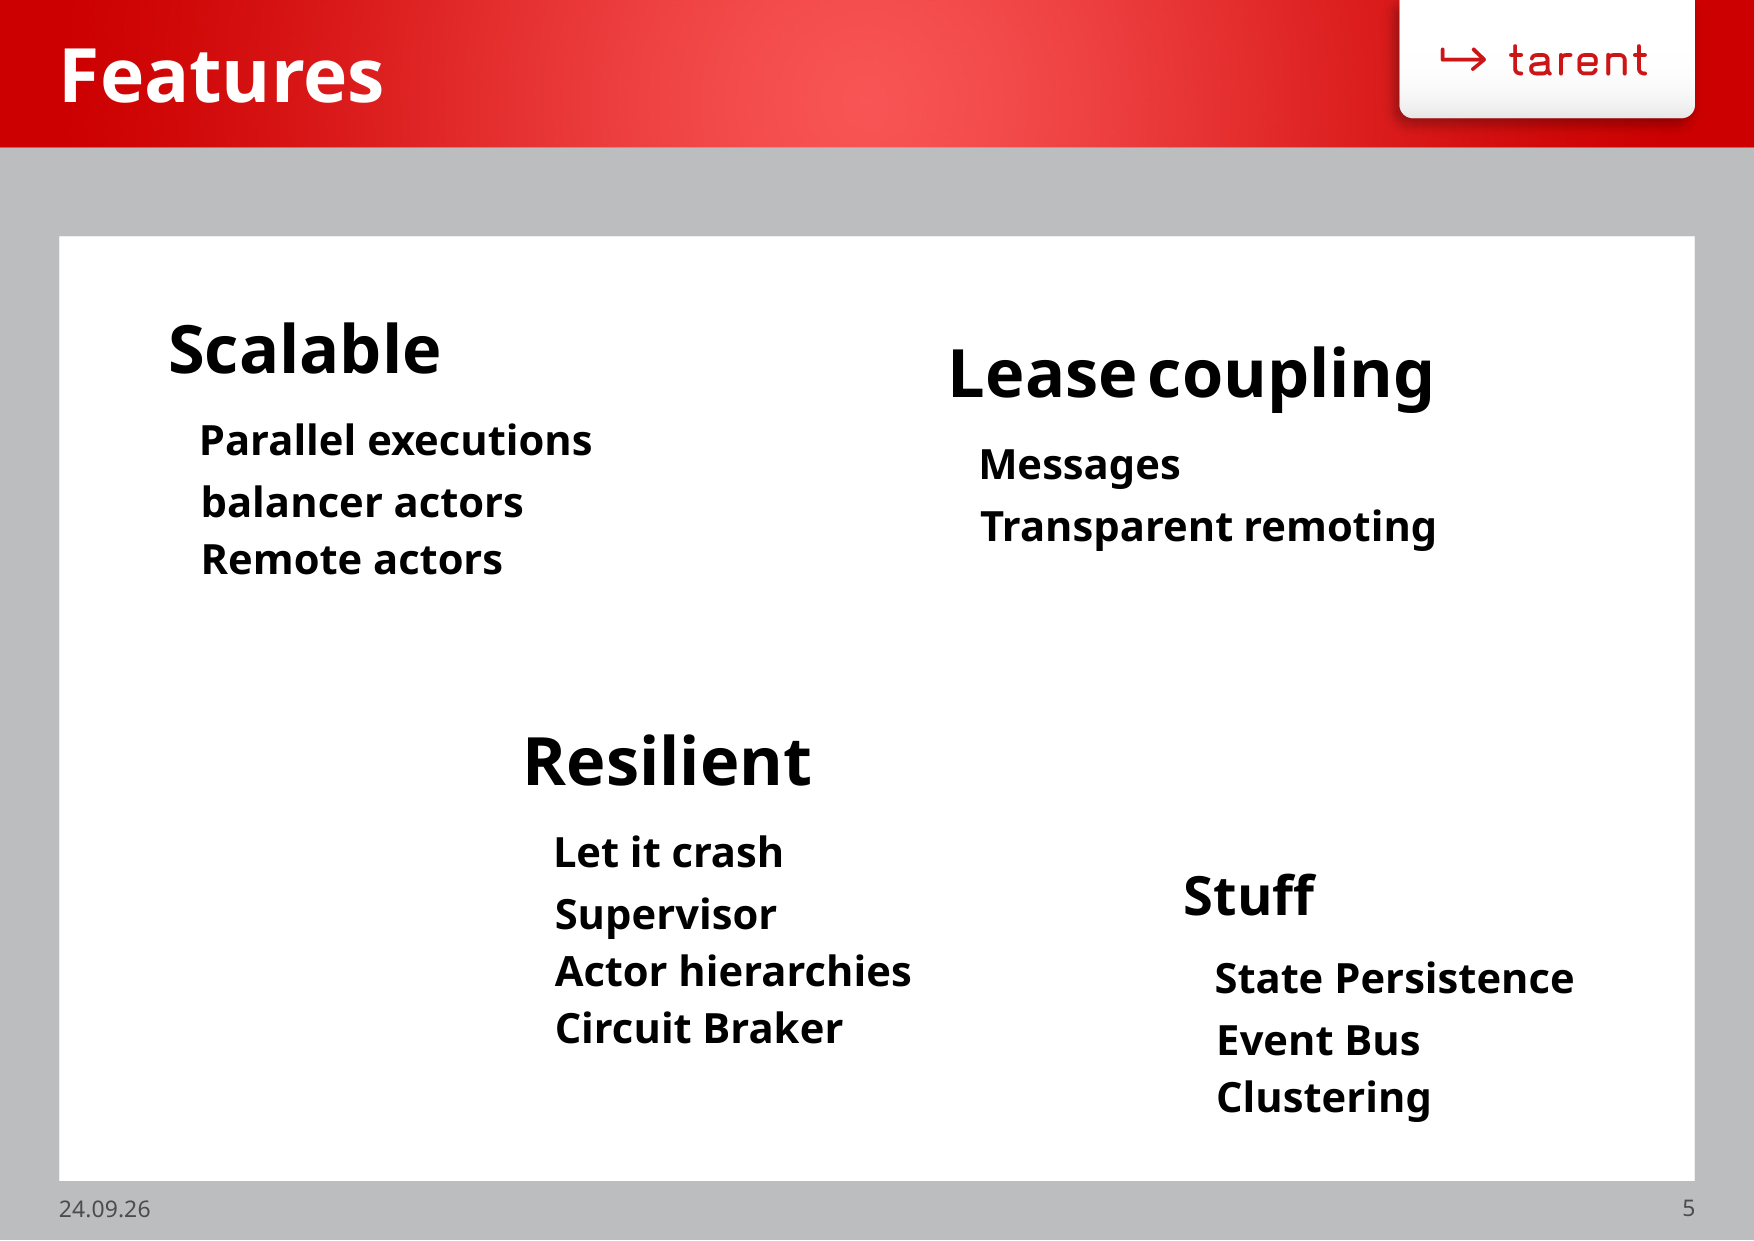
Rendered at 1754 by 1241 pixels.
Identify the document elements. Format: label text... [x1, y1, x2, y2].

text_box Lease coupling Messages Transparent remoting [933, 318, 1524, 583]
text_box Scalable Parallel executions balancer actors Remote actors [153, 295, 756, 698]
picture [0, 0, 1754, 1240]
text_box Stuff State Persistence Event Bus Clustering [1169, 850, 1754, 1207]
text_box Resilient Let it crash Supervisor Actor hierarchies Circuit Braker [507, 707, 1123, 1028]
title Features [58, 0, 1638, 177]
